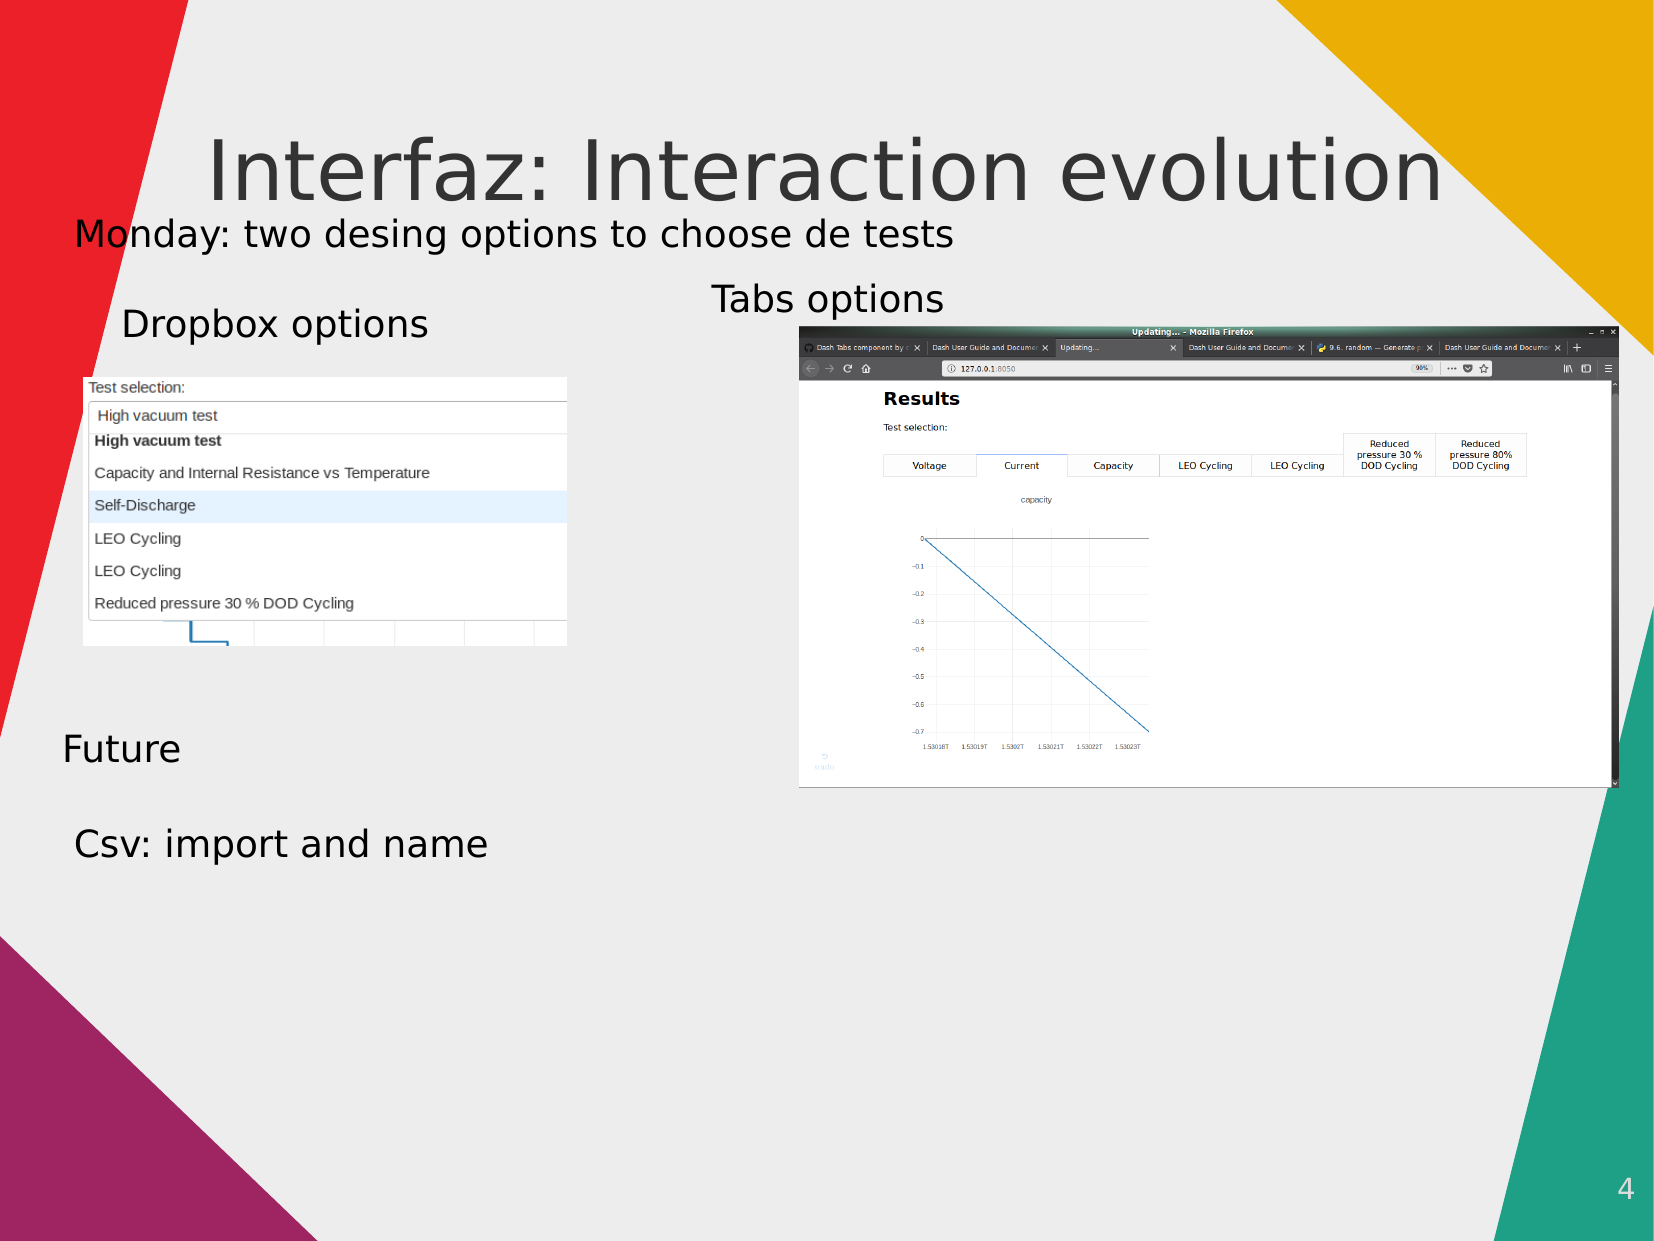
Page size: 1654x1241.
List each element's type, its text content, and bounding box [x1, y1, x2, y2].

text_box Monday: two desing options to choose de tests [59, 205, 1359, 308]
picture [799, 326, 1619, 788]
text_box Csv: import and name [59, 814, 638, 874]
text_box Tabs options [696, 308, 1241, 329]
text_box Future [47, 720, 756, 779]
title Interfaz: Interaction evolution [114, 73, 1539, 271]
picture [83, 377, 567, 646]
text_box Dropbox options [106, 308, 615, 354]
